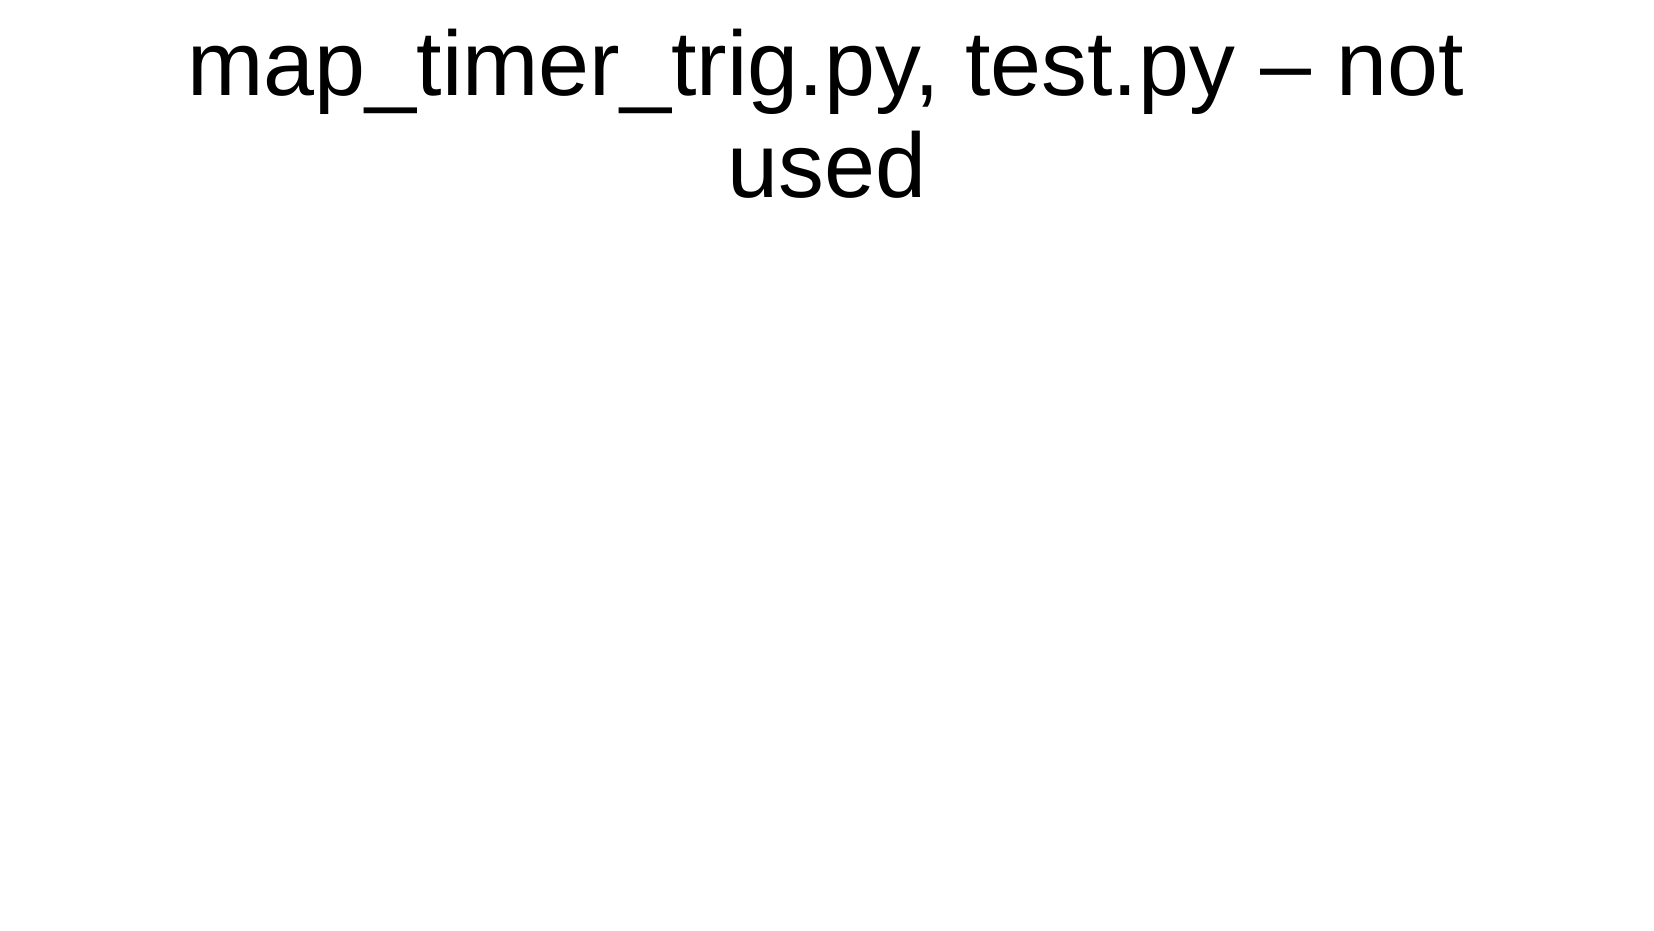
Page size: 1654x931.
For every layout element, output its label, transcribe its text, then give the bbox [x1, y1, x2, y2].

title map_timer_trig.py, test.py – not used [82, 12, 1571, 218]
